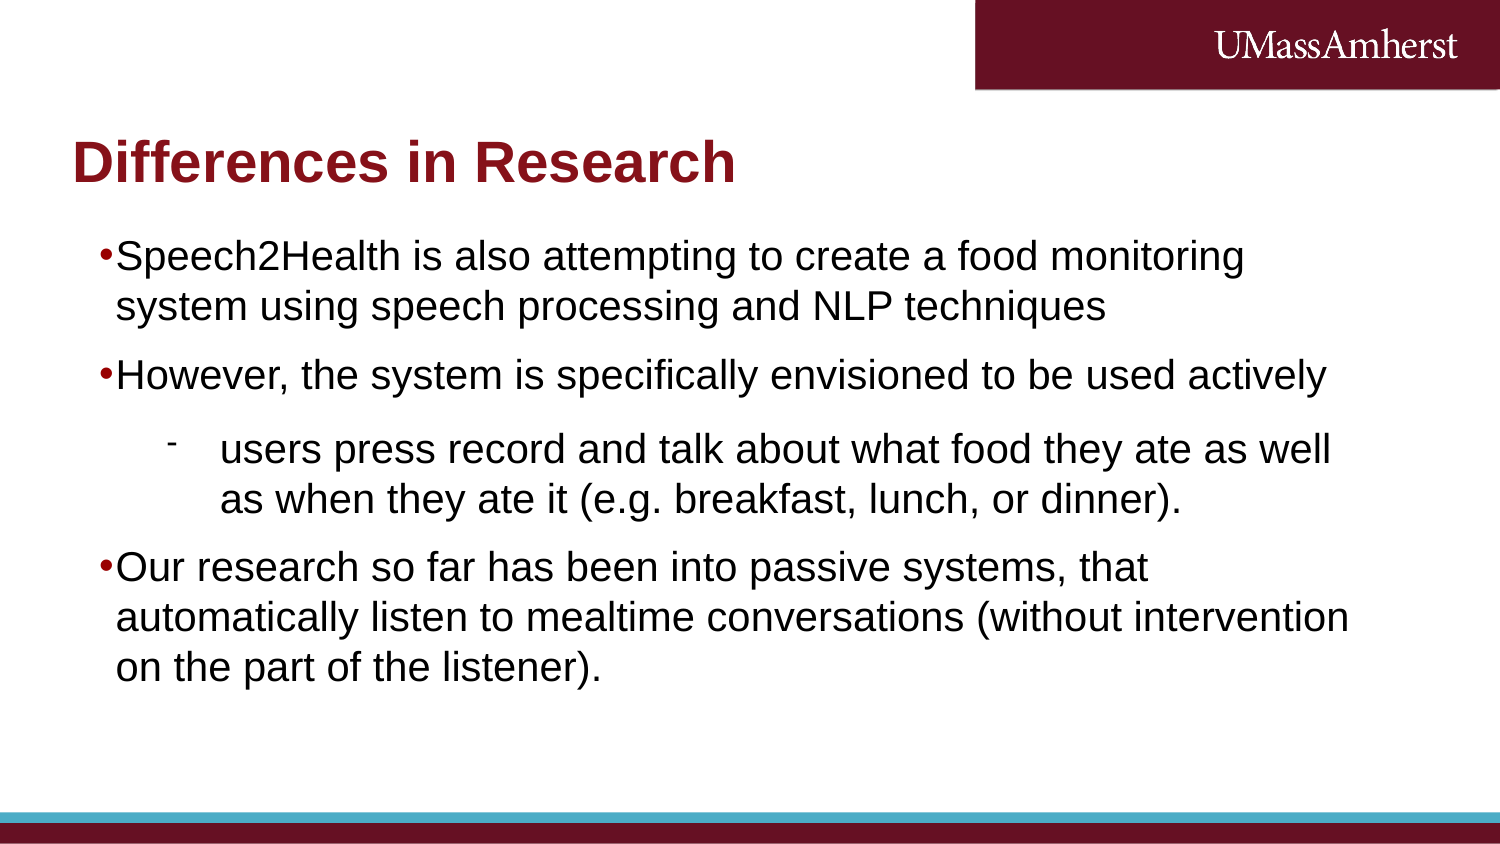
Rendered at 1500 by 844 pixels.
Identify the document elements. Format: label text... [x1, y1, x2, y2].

text_box Speech2Health is also attempting to create a food monitoring system using speech processing and NLP techniques However, the system is specifically envisioned to be used actively users press record and talk about what food they ate as well as when they ate it (e.g. breakfast, lunch, or dinner). Our research so far has been into passive systems, that automatically listen to mealtime conversations (without intervention on the part of the listener). [63, 213, 1374, 754]
picture [1214, 28, 1458, 59]
text_box Differences in Research [72, 54, 1273, 195]
